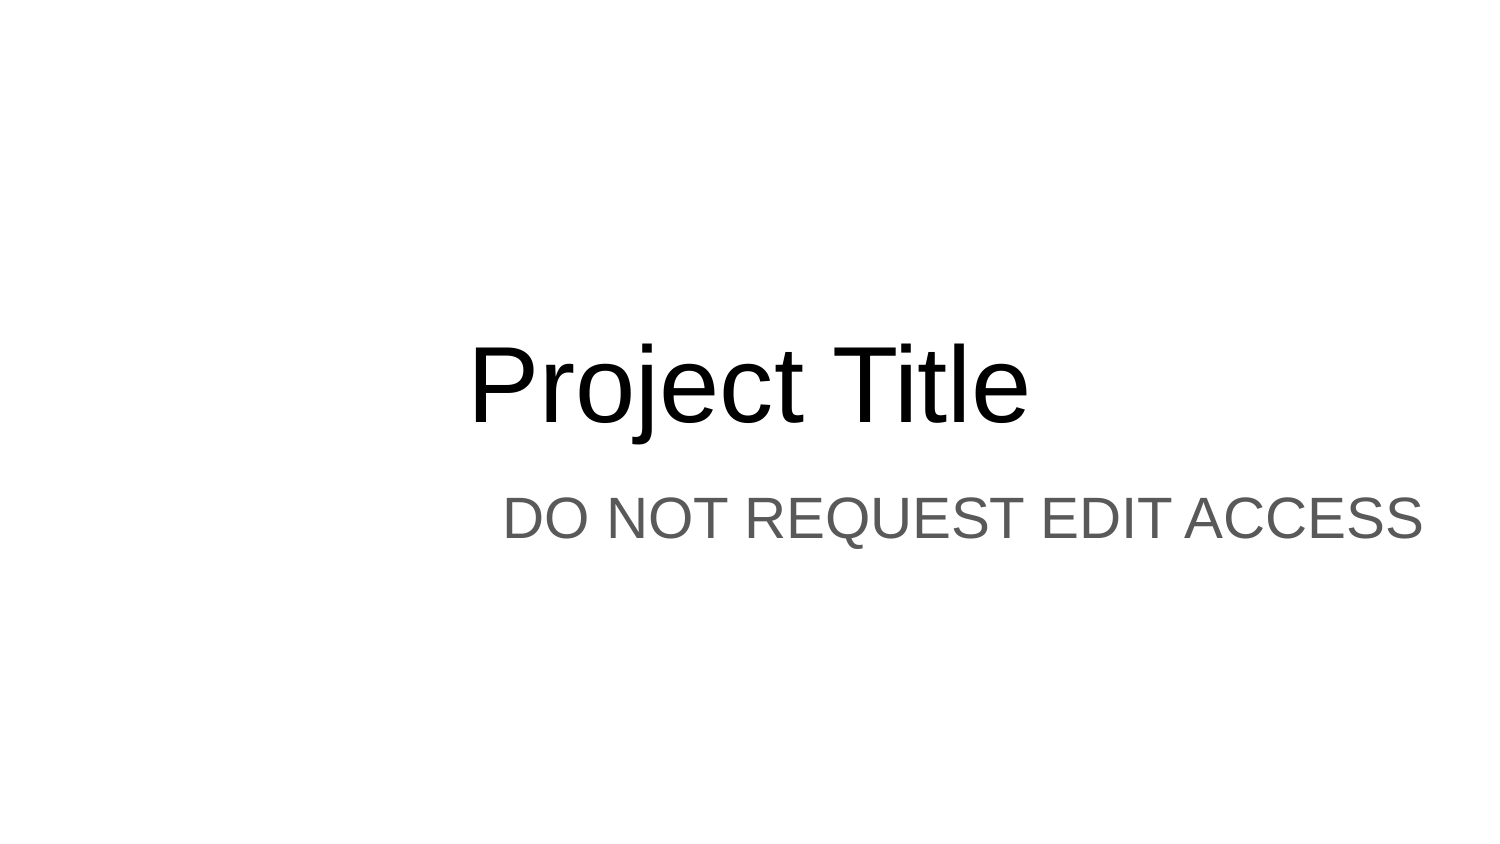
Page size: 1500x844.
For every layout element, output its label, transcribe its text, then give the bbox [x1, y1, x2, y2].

subtitle MAKE A COPY! DO NOT REQUEST EDIT ACCESS [51, 464, 1449, 595]
title Project Title [51, 122, 1449, 459]
